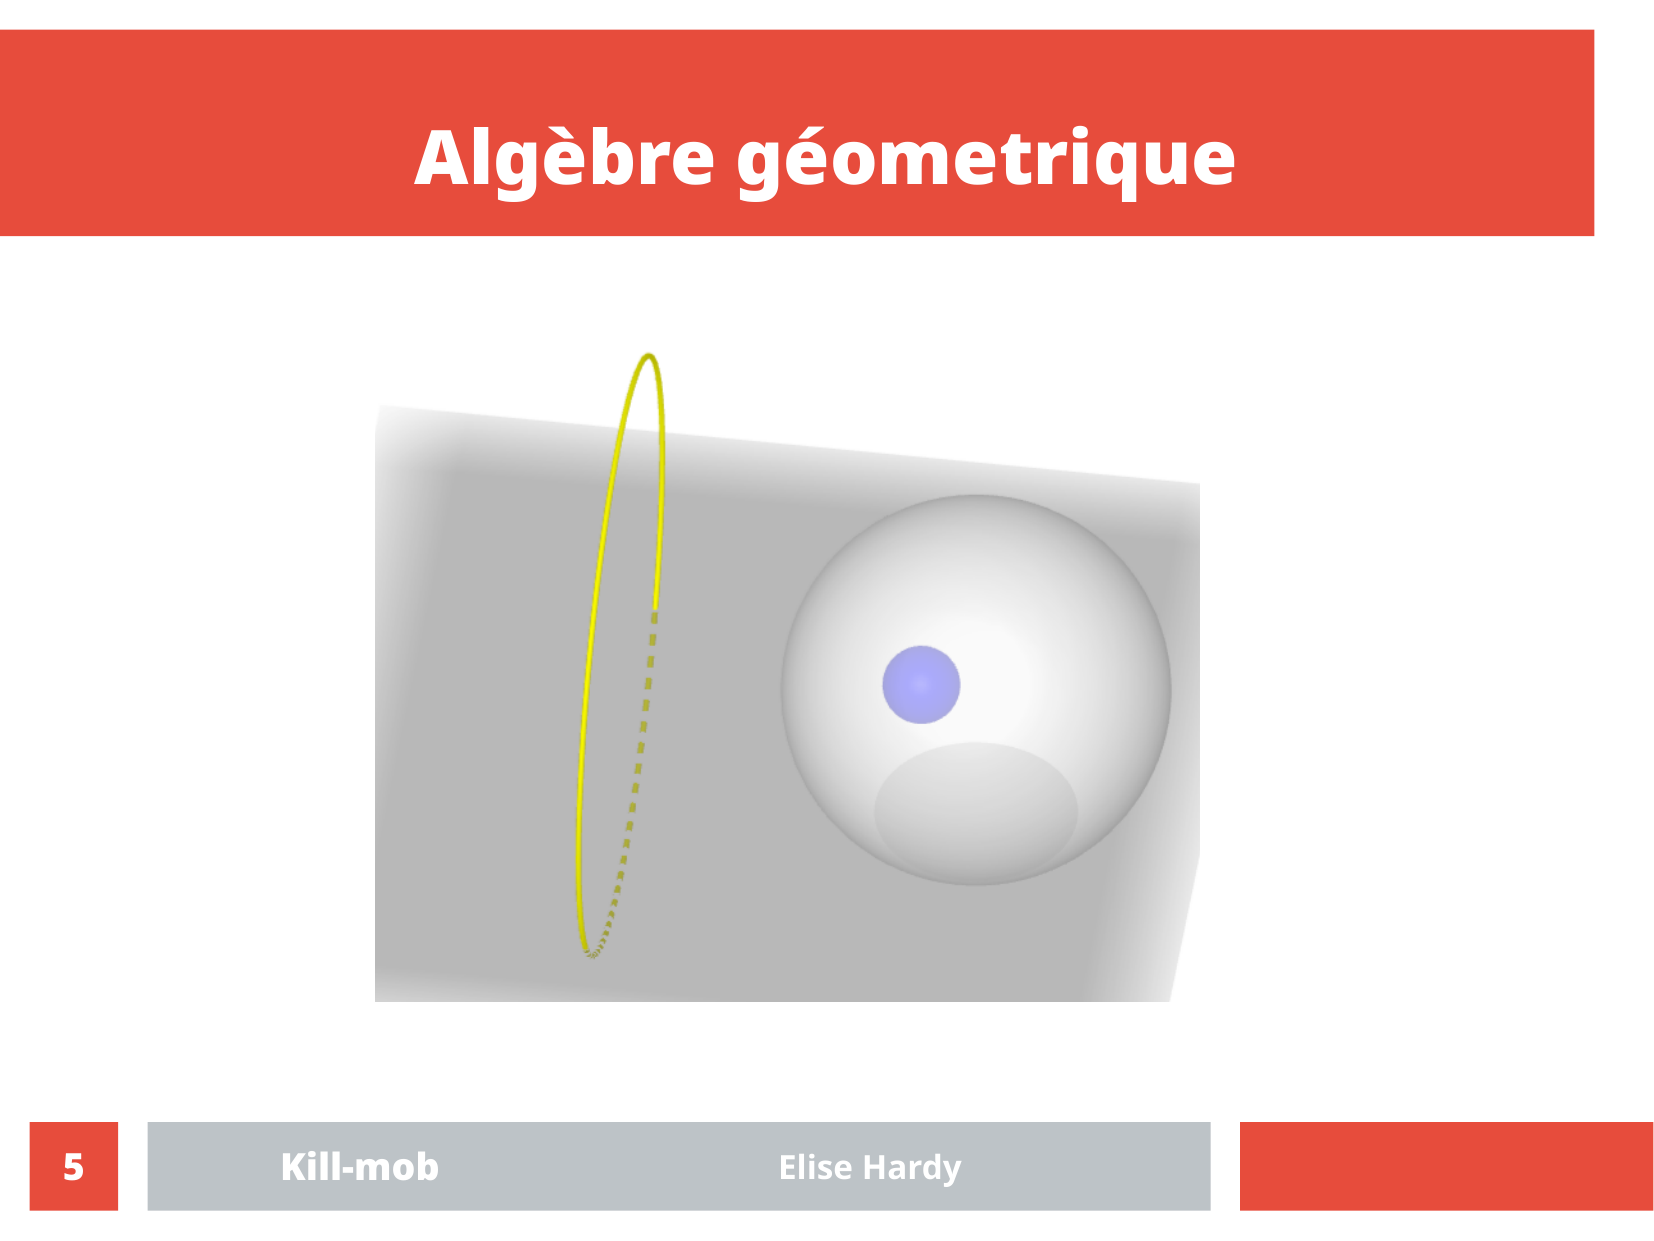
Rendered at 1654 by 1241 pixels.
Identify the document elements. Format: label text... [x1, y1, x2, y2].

title Algèbre géometrique [59, 59, 1595, 207]
picture [375, 330, 1200, 1002]
